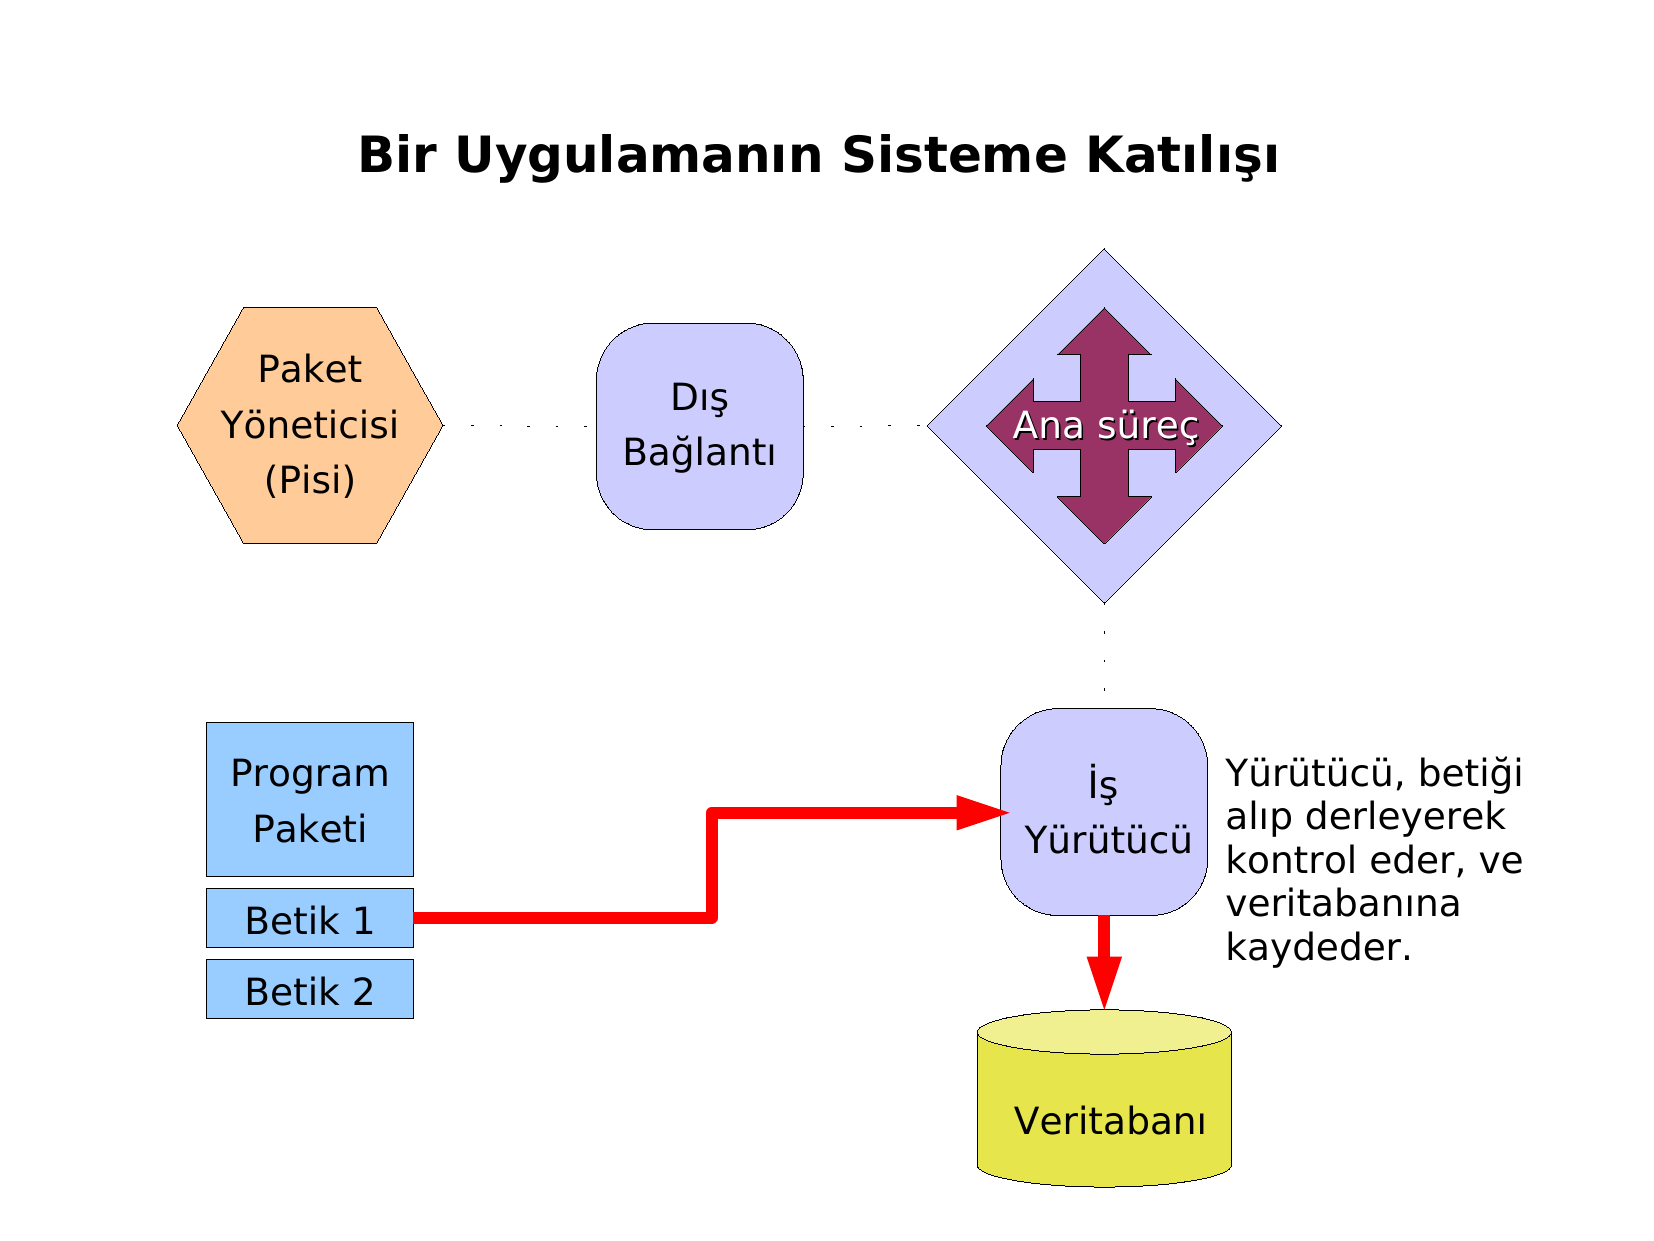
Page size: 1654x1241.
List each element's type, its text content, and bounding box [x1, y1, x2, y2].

text_box İş Yürütücü [1009, 755, 1209, 870]
text_box [225, 307, 396, 340]
text_box Yürütücü, betiği alıp derleyerek kontrol eder, ve veritabanına kaydeder. [1210, 744, 1540, 977]
text_box Dış Bağlantı [607, 367, 793, 482]
text_box Paket Yöneticisi (Pisi) [205, 340, 415, 510]
text_box Bir Uygulamanın Sisteme Katılışı [342, 118, 1297, 192]
text_box [1000, 708, 1207, 812]
text_box [206, 722, 414, 877]
text_box Betik 2 [229, 963, 391, 1022]
text_box [1270, 414, 1282, 438]
text_box [1000, 814, 1207, 916]
text_box [977, 1034, 1232, 1188]
text_box [206, 959, 414, 1019]
text_box Ana süreç [997, 396, 1270, 504]
text_box [415, 375, 443, 475]
text_box [224, 510, 396, 544]
text_box [206, 888, 414, 948]
text_box Veritabanı [999, 1092, 1223, 1151]
text_box Program Paketi [215, 744, 405, 859]
text_box [177, 375, 205, 475]
text_box [927, 248, 1252, 496]
text_box Betik 1 [229, 892, 391, 951]
text_box [1005, 504, 1204, 603]
text_box [596, 323, 804, 530]
